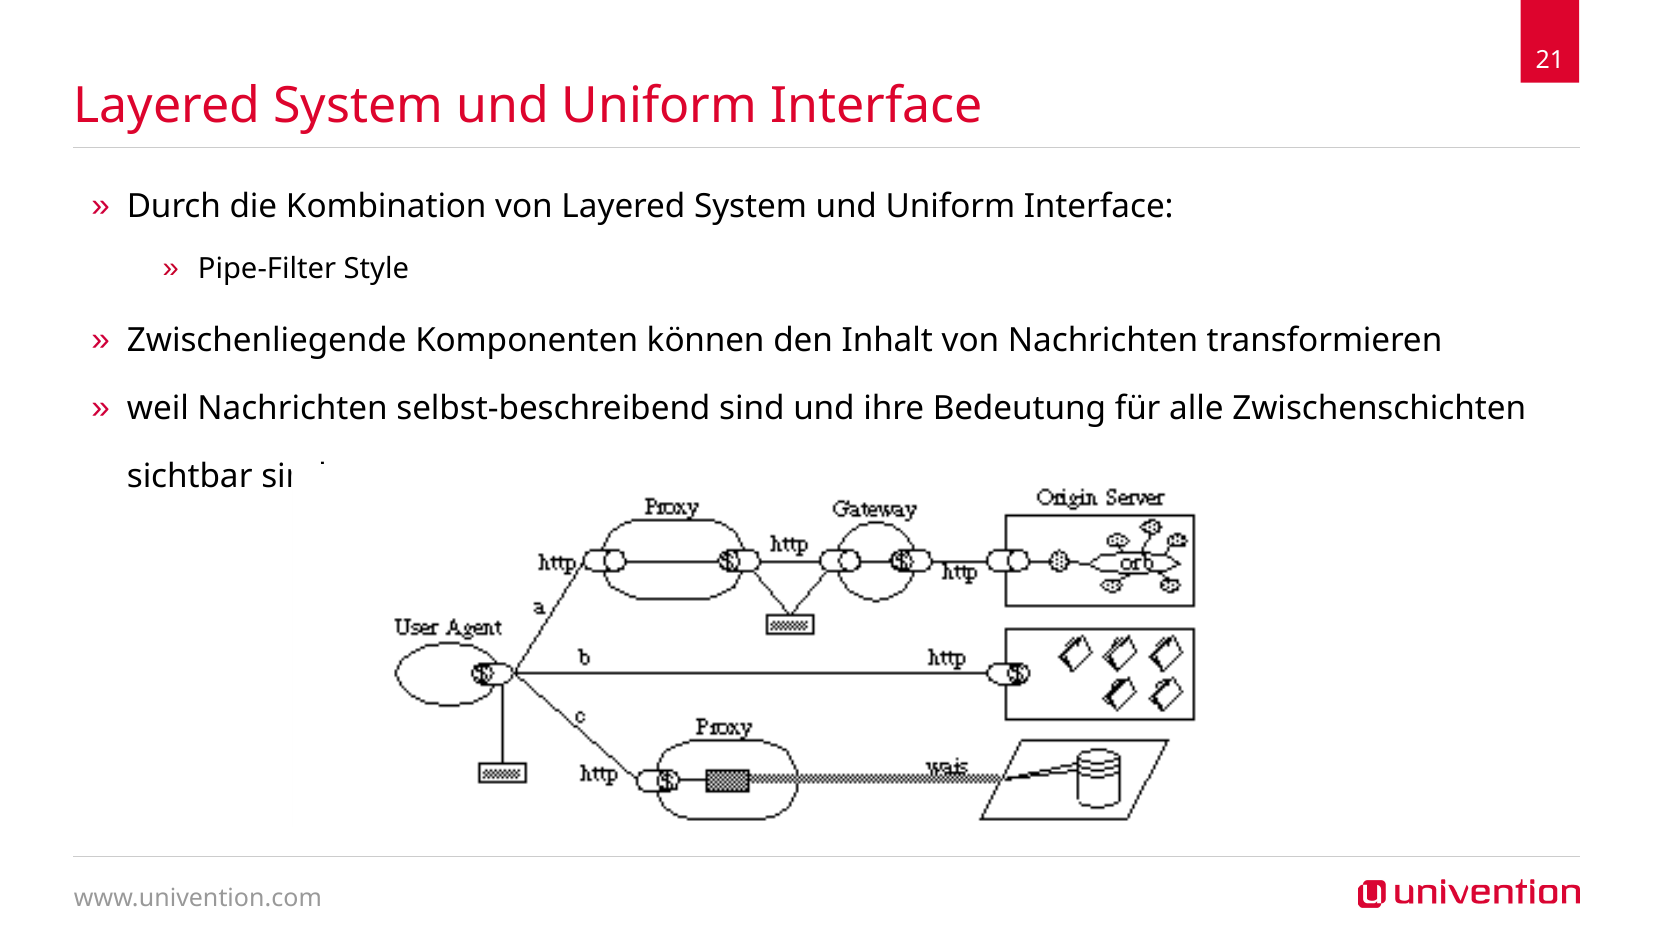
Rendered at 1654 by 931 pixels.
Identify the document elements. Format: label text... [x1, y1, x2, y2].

picture [291, 464, 1300, 827]
picture [1358, 879, 1580, 908]
title Layered System und Uniform Interface [73, 59, 1580, 148]
list Durch die Kombination von Layered System und Uniform Interface: Pipe-Filter Style Zwischenliegende Komponenten können den Inhalt von Nachrichten transformieren weil Nachrichten selbst-beschreibend sind und ihre Bedeutung für alle Zwischenschichten sichtbar sind [73, 159, 1580, 751]
